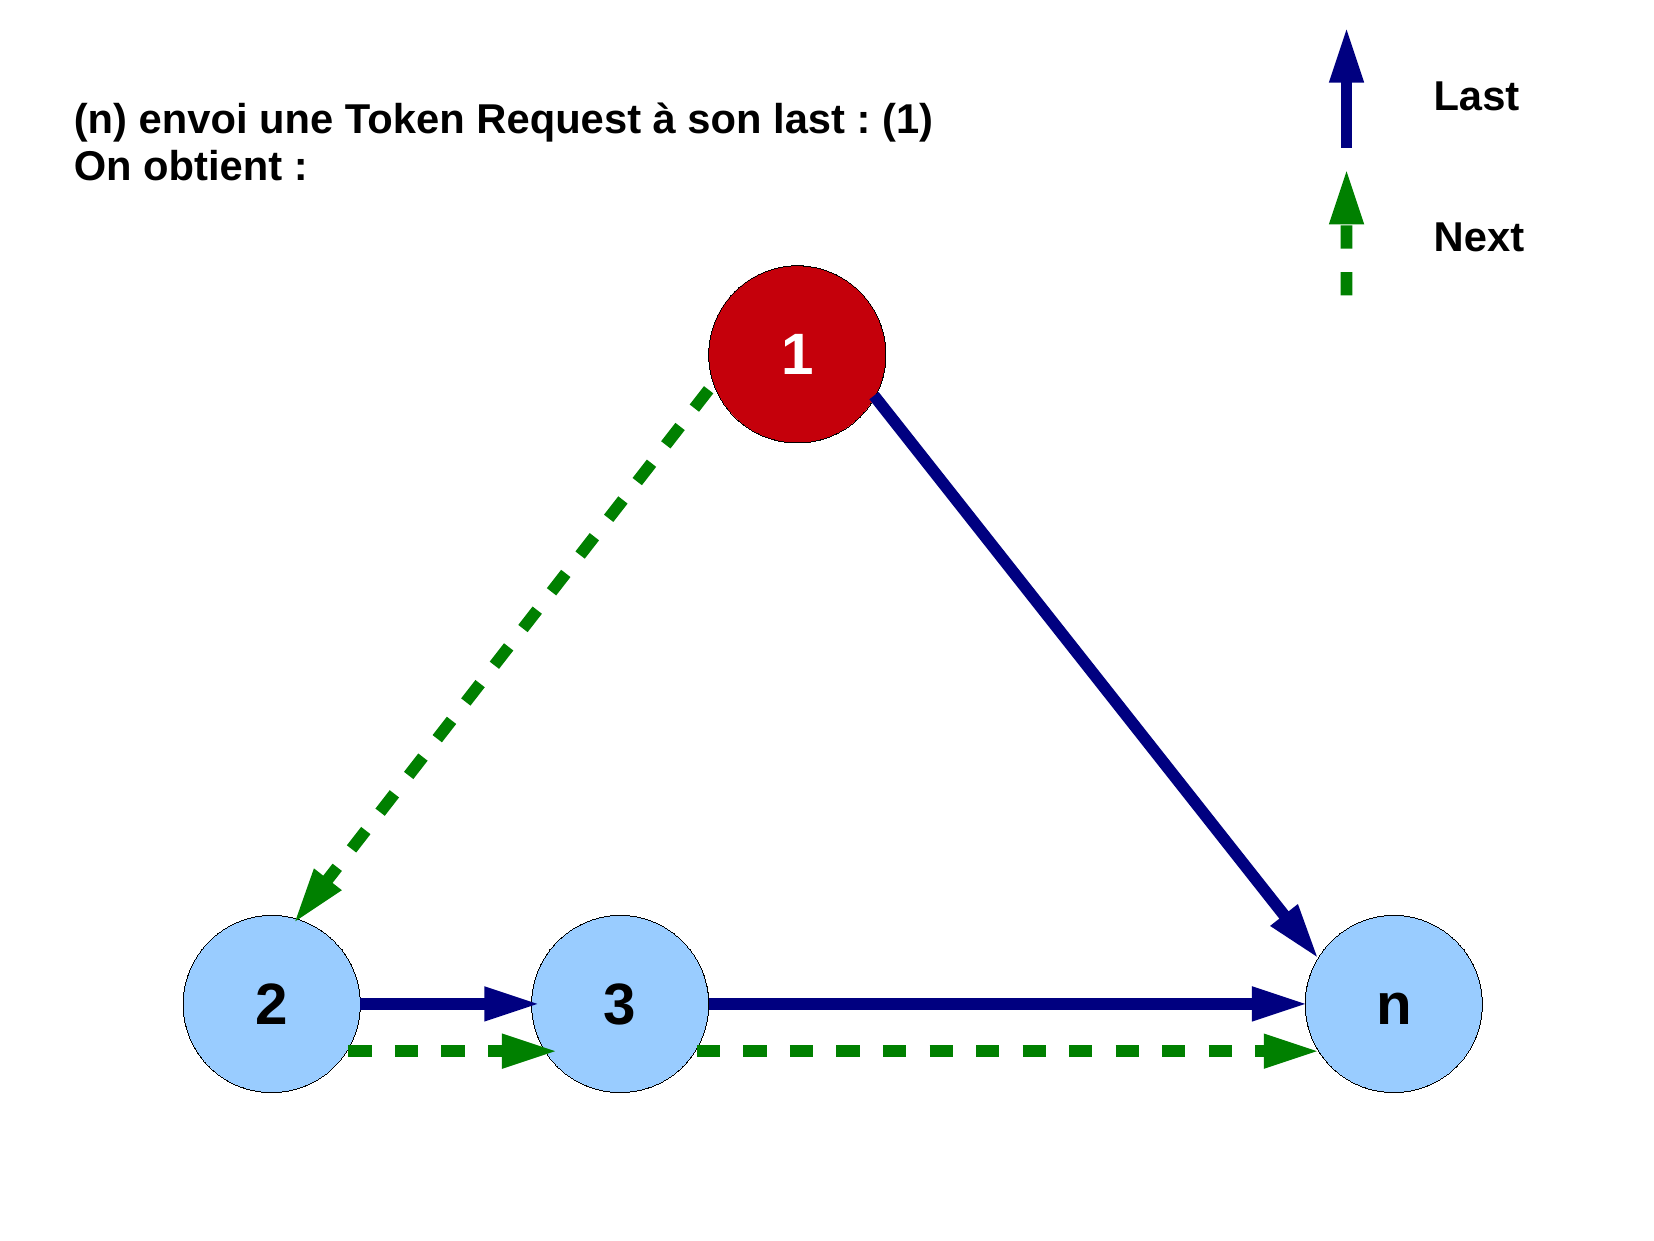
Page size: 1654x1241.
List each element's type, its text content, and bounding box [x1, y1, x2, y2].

text_box 2 [183, 915, 361, 1093]
text_box (n) envoi une Token Request à son last : (1) On obtient : [59, 88, 1034, 197]
text_box Next [1418, 206, 1540, 268]
text_box n [1305, 915, 1483, 1093]
text_box Last [1418, 64, 1535, 127]
text_box 1 [708, 265, 886, 443]
text_box 3 [531, 915, 709, 1093]
